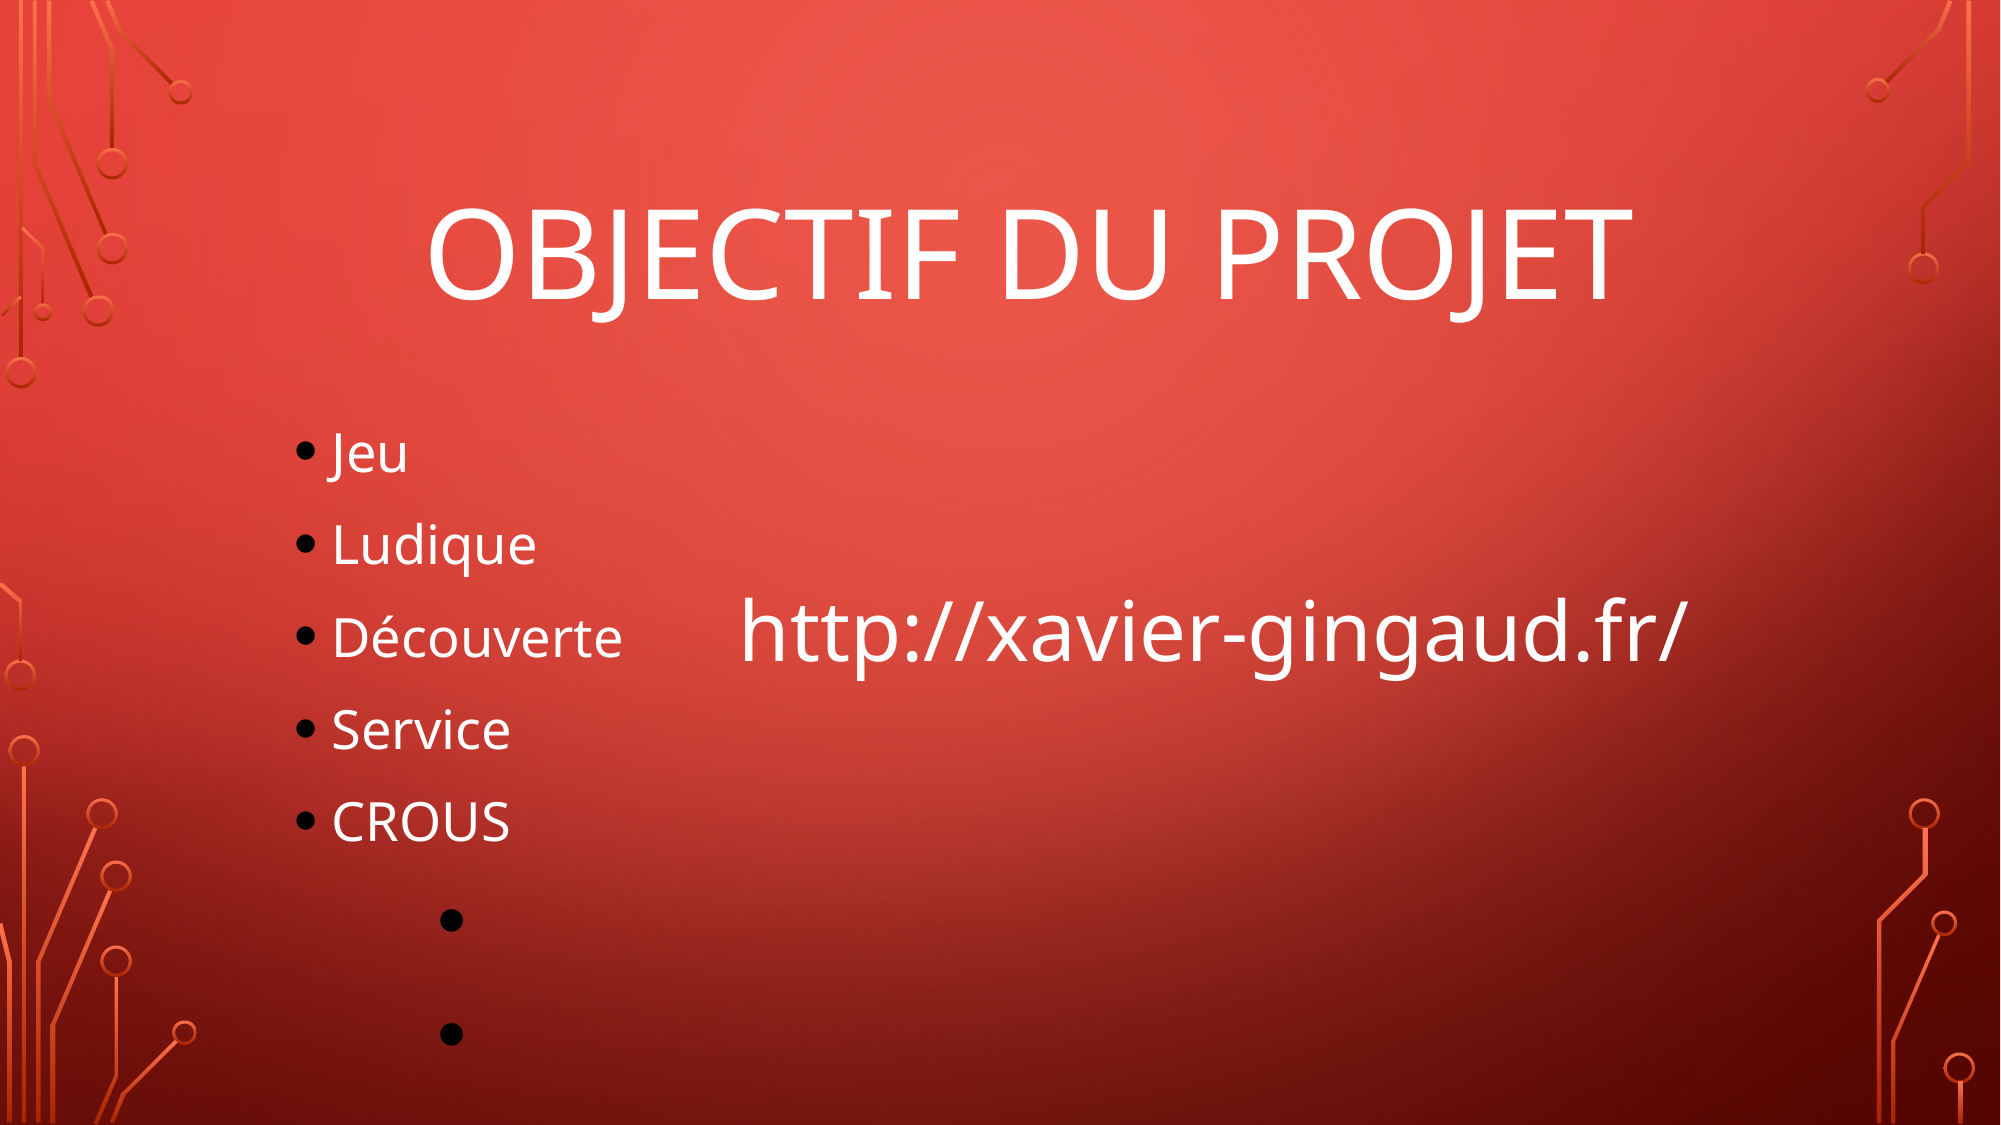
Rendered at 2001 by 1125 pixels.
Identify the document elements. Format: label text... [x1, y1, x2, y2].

text_box Jeu Ludique Découverte Service CROUS [278, 403, 672, 981]
text_box http://xavier-gingaud.fr/ [723, 571, 1828, 688]
text_box Objectif du projet [307, 184, 1750, 323]
